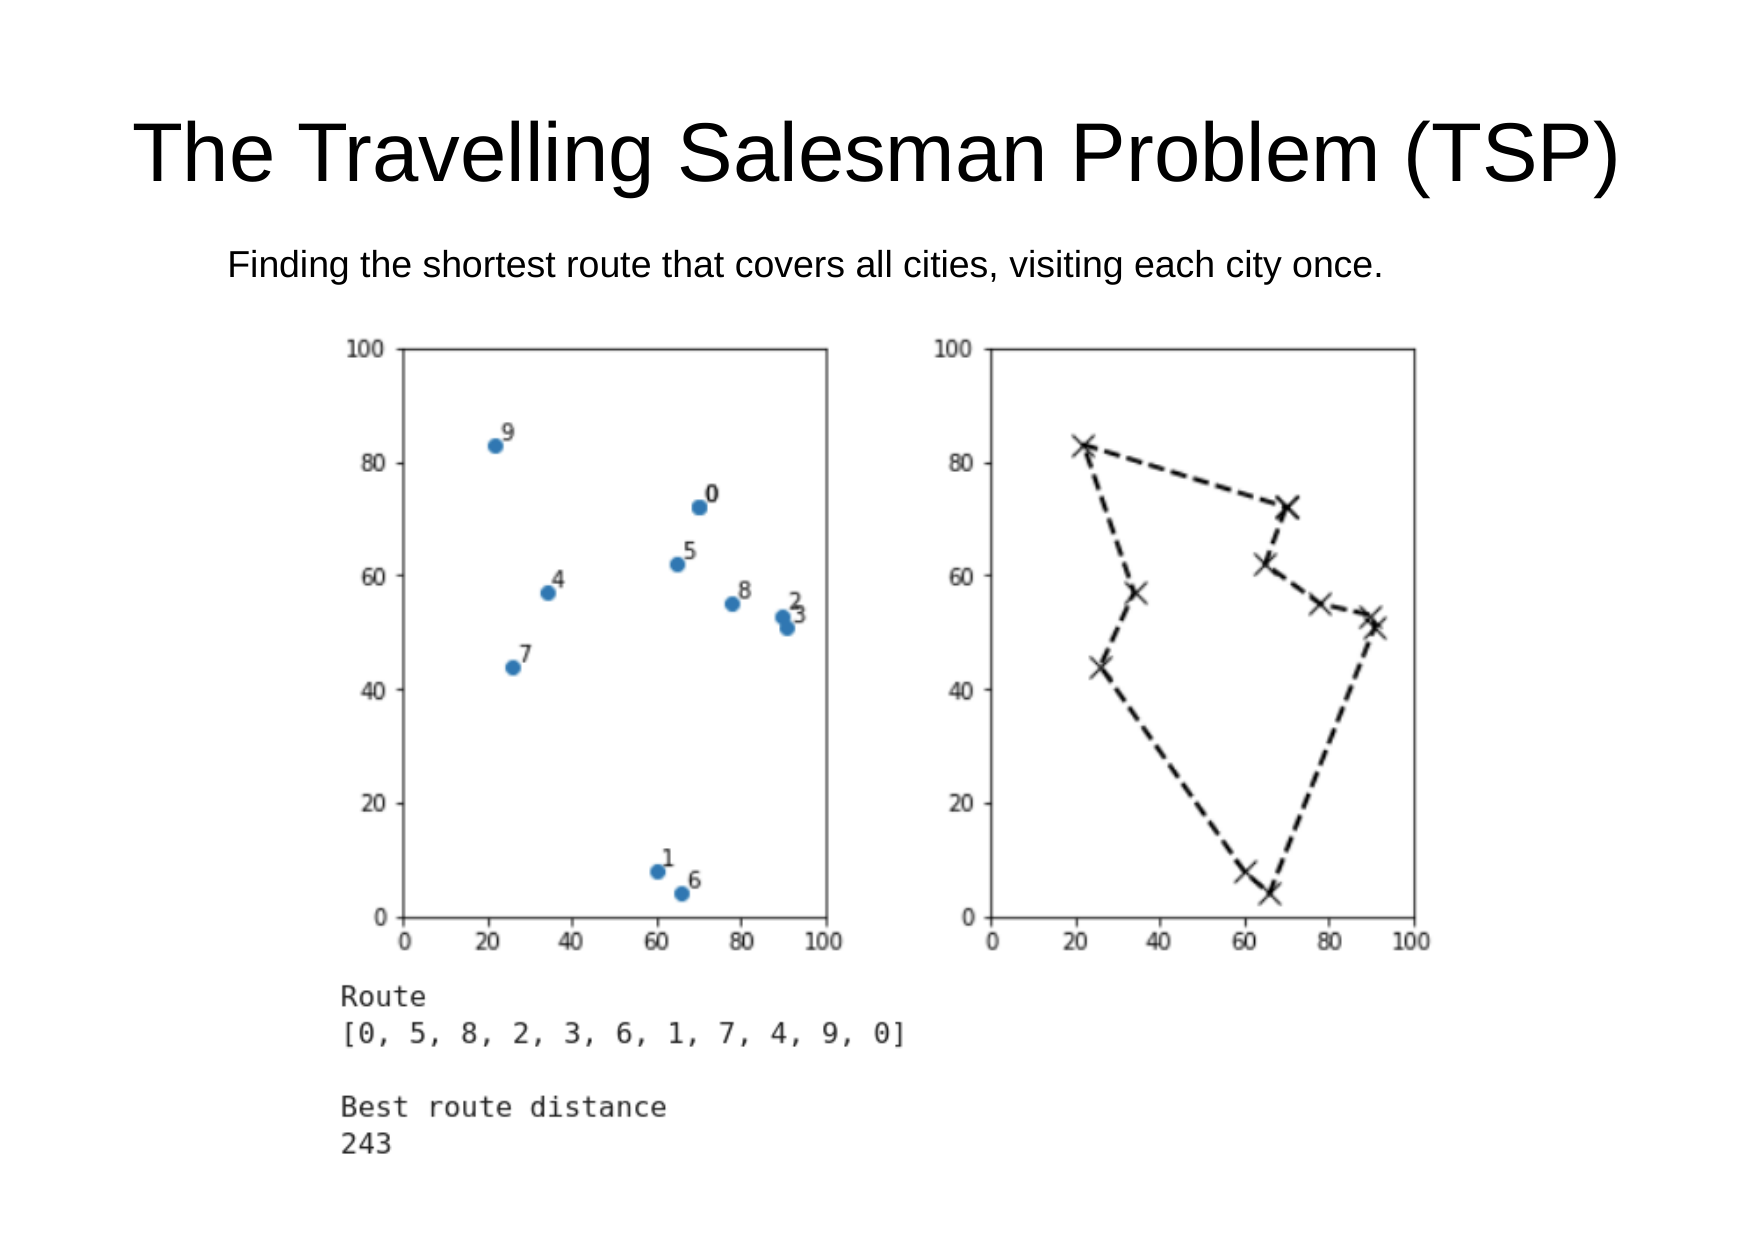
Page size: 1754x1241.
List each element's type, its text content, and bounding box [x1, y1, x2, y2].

title The Travelling Salesman Problem (TSP) [87, 49, 1667, 257]
picture [318, 307, 1470, 1175]
text_box Finding the shortest route that covers all cities, visiting each city once. [212, 236, 1630, 294]
